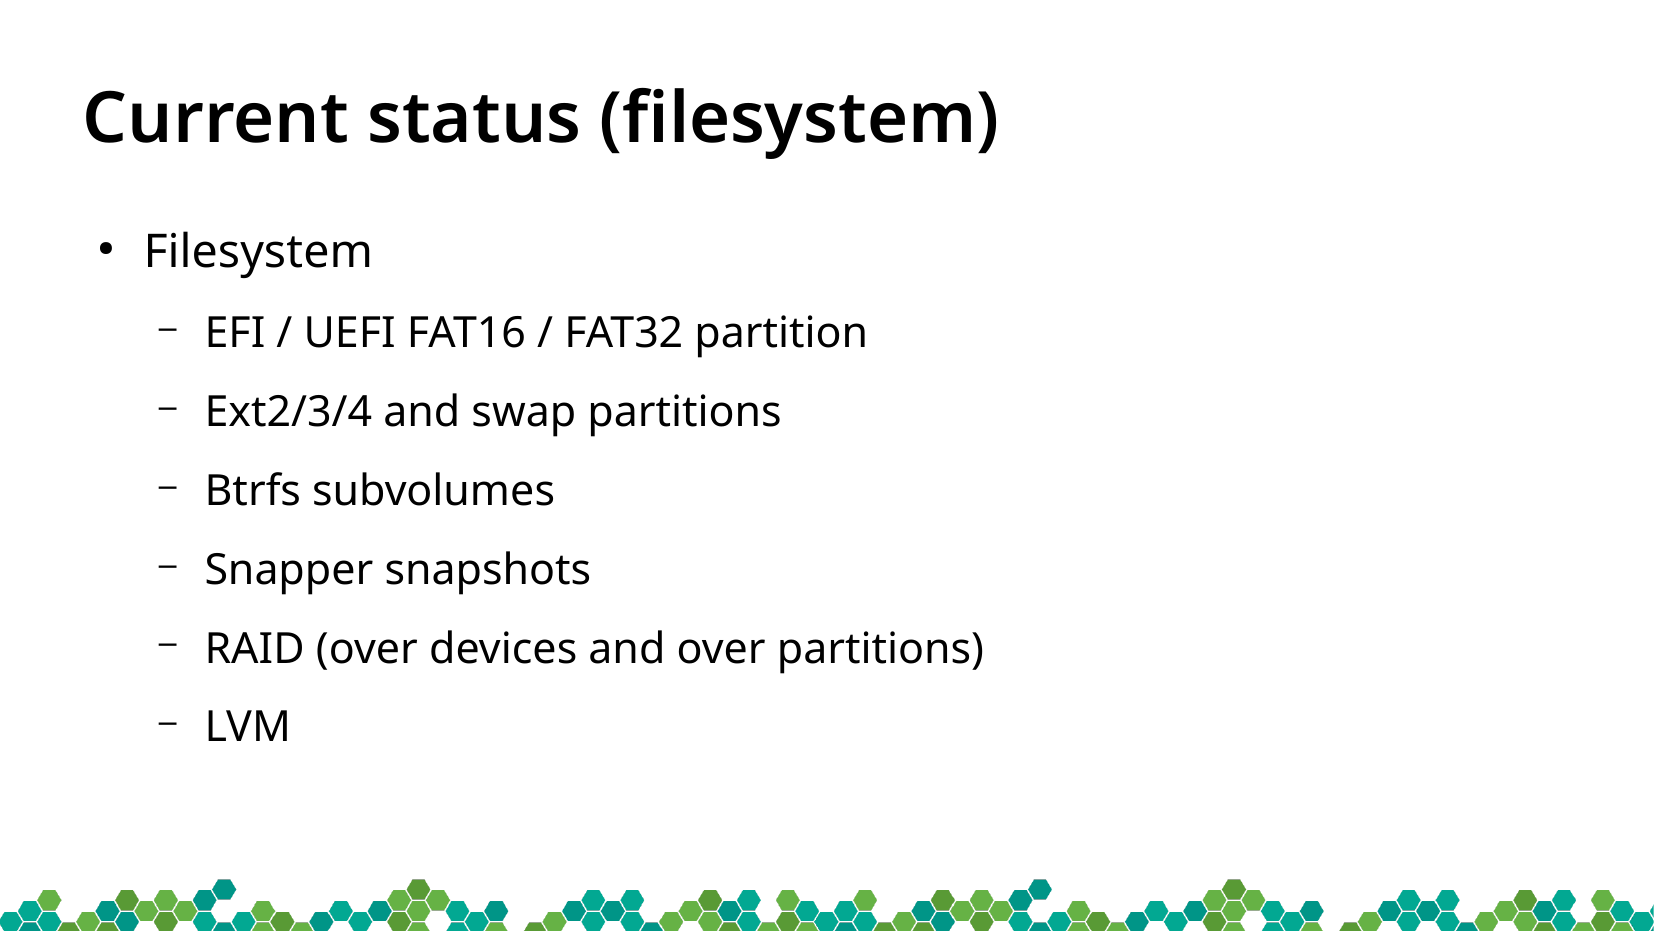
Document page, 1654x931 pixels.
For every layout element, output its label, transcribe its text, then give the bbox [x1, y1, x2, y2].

list Filesystem EFI / UEFI FAT16 / FAT32 partition Ext2/3/4 and swap partitions Btrfs subvolumes Snapper snapshots RAID (over devices and over partitions) LVM [82, 217, 1571, 758]
picture [0, 871, 1654, 931]
title Current status (filesystem) [82, 37, 1571, 193]
